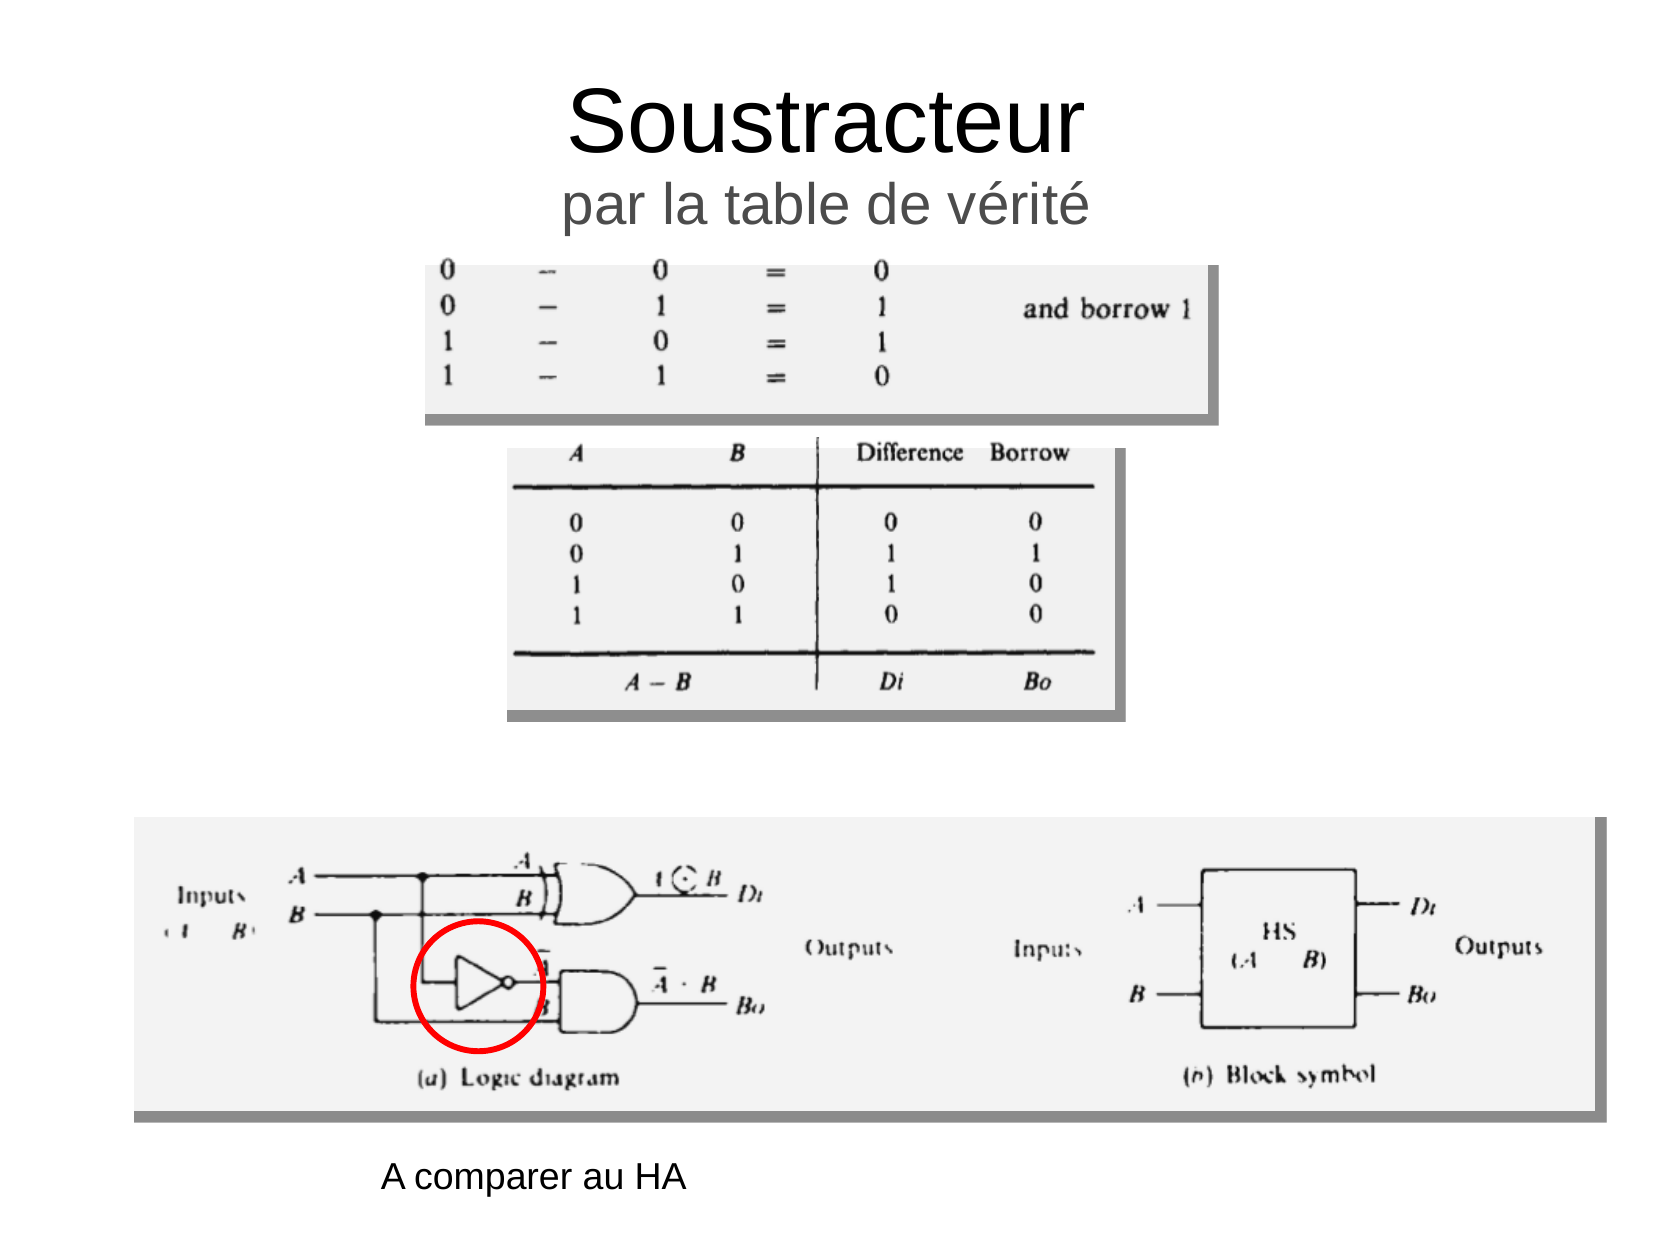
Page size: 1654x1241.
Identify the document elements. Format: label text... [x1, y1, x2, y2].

text_box A comparer au HA [366, 1147, 702, 1205]
picture [413, 254, 1208, 414]
picture [122, 805, 1595, 1111]
picture [496, 437, 1115, 710]
title Soustracteur par la table de vérité [82, 49, 1571, 257]
